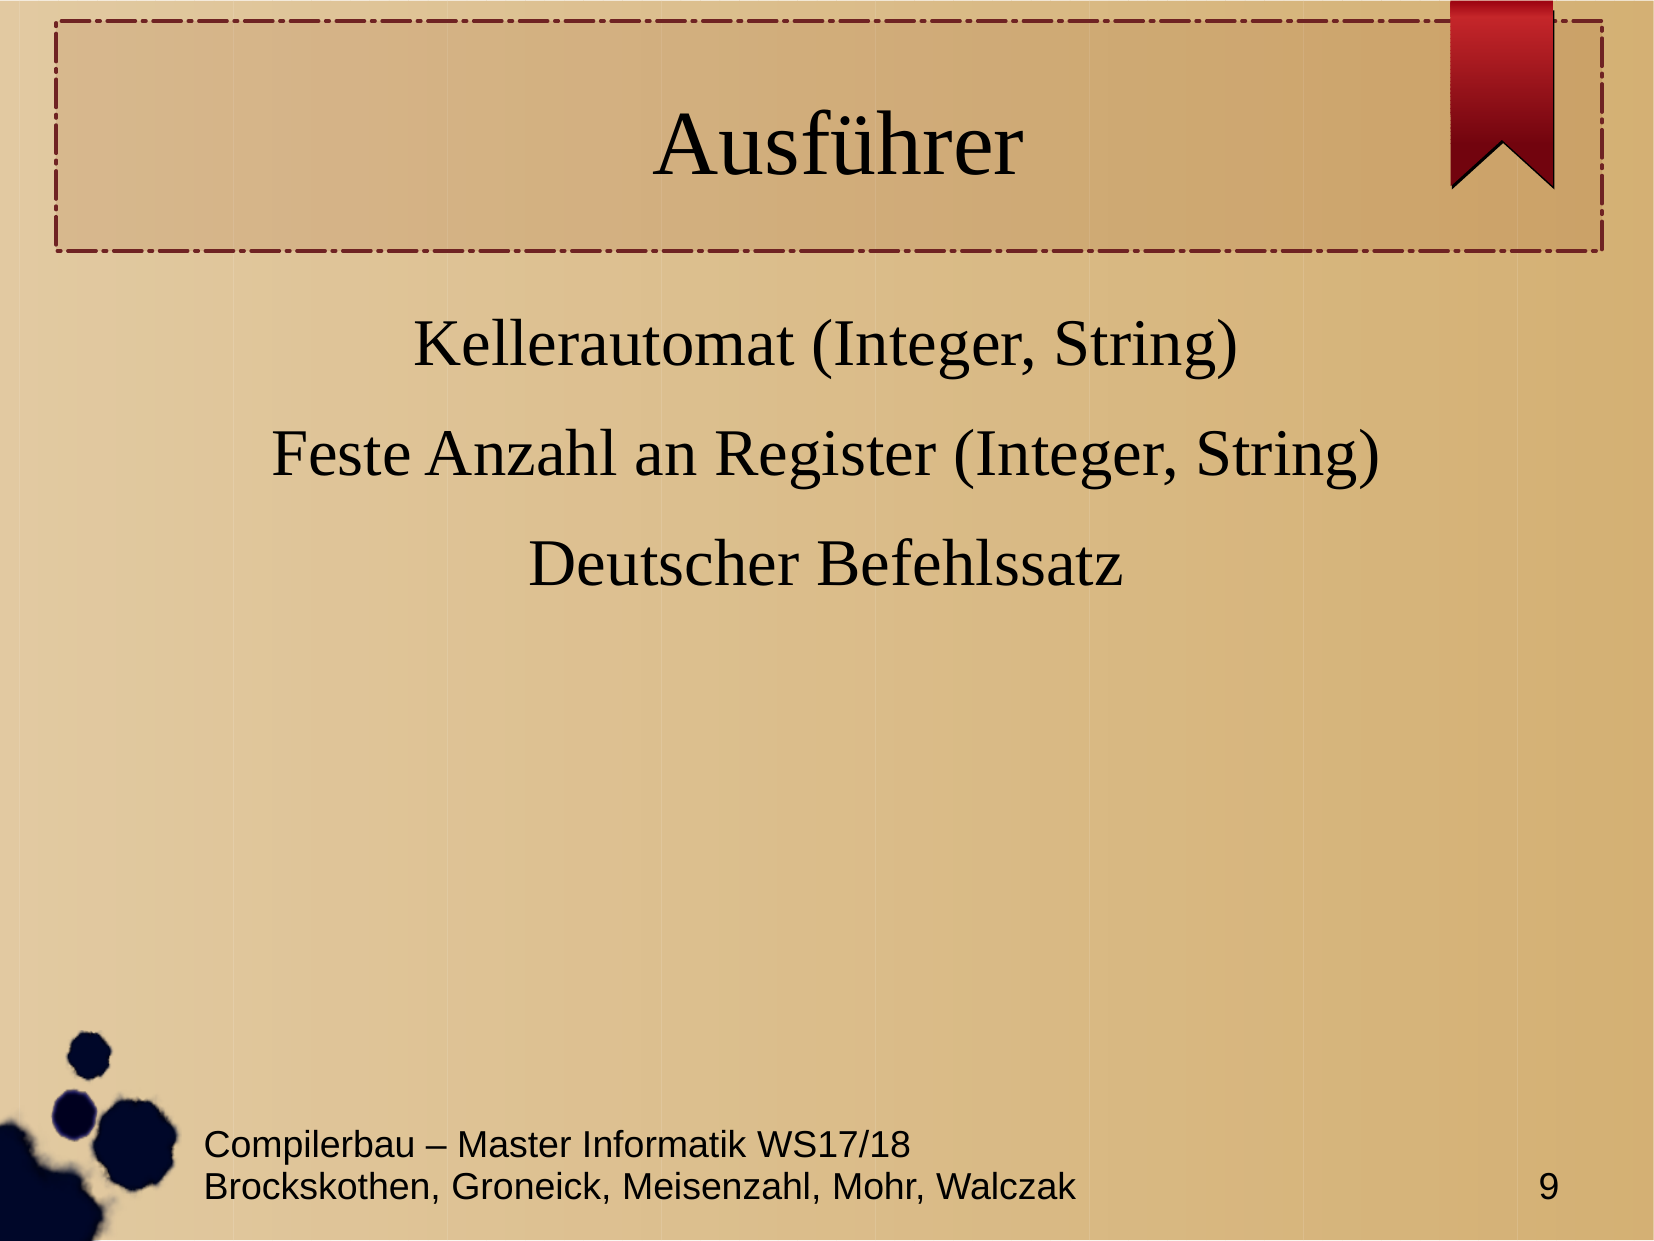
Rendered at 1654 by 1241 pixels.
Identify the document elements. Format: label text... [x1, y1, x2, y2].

title Ausführer [82, 47, 1595, 229]
list Kellerautomat (Integer, String) Feste Anzahl an Register (Integer, String) Deutscher Befehlssatz [82, 299, 1571, 1019]
